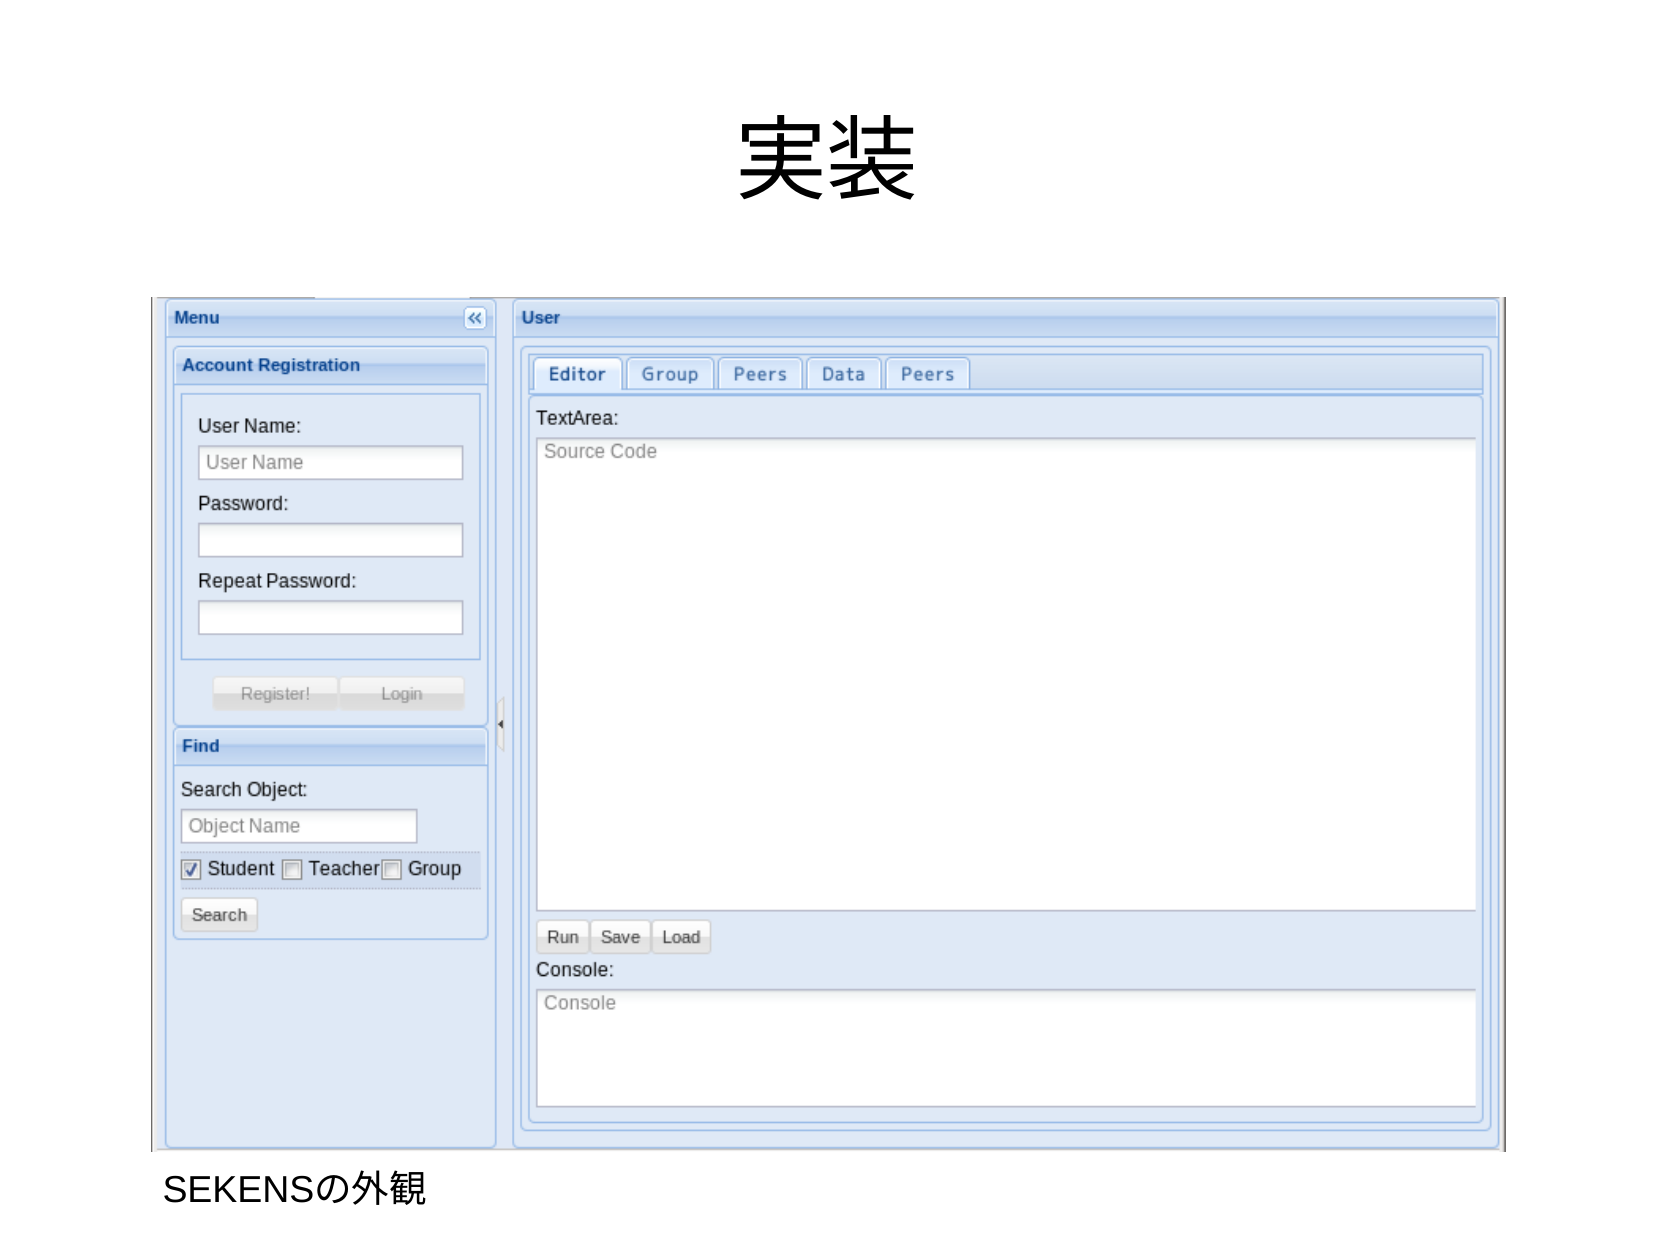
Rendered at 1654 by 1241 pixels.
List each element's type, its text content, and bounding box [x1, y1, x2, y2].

title 実装 [82, 49, 1571, 257]
text_box SEKENSの外観 [147, 1151, 650, 1215]
picture [151, 297, 1506, 1152]
